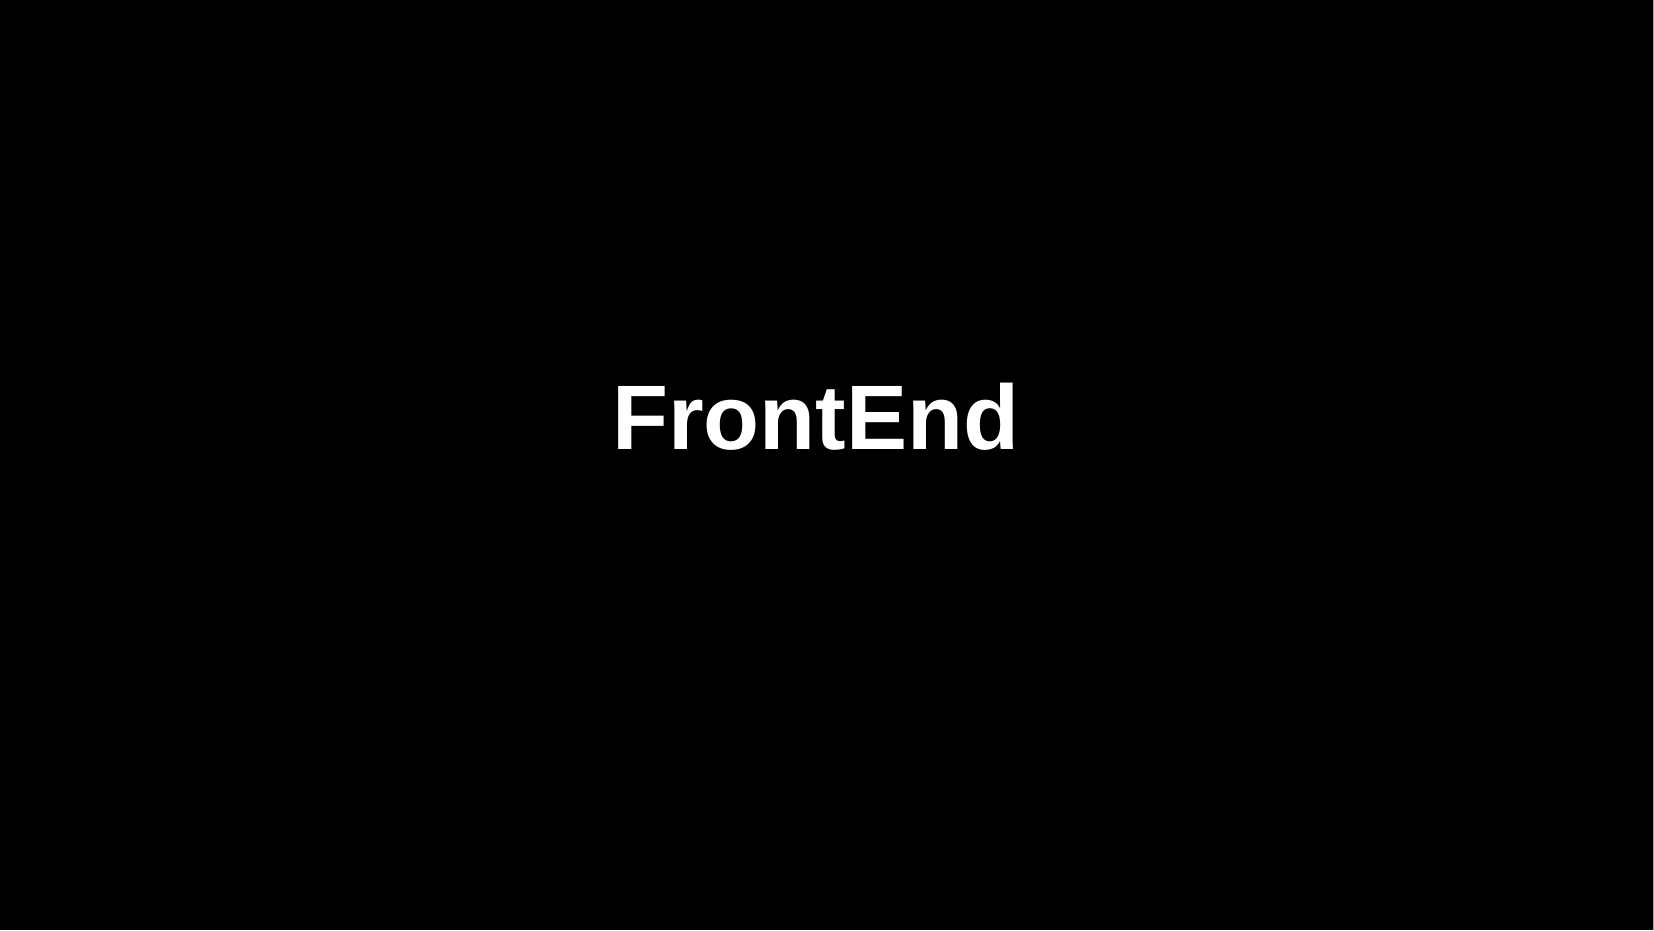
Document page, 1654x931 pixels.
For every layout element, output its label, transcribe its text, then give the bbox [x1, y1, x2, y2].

title FrontEnd [71, 339, 1561, 496]
